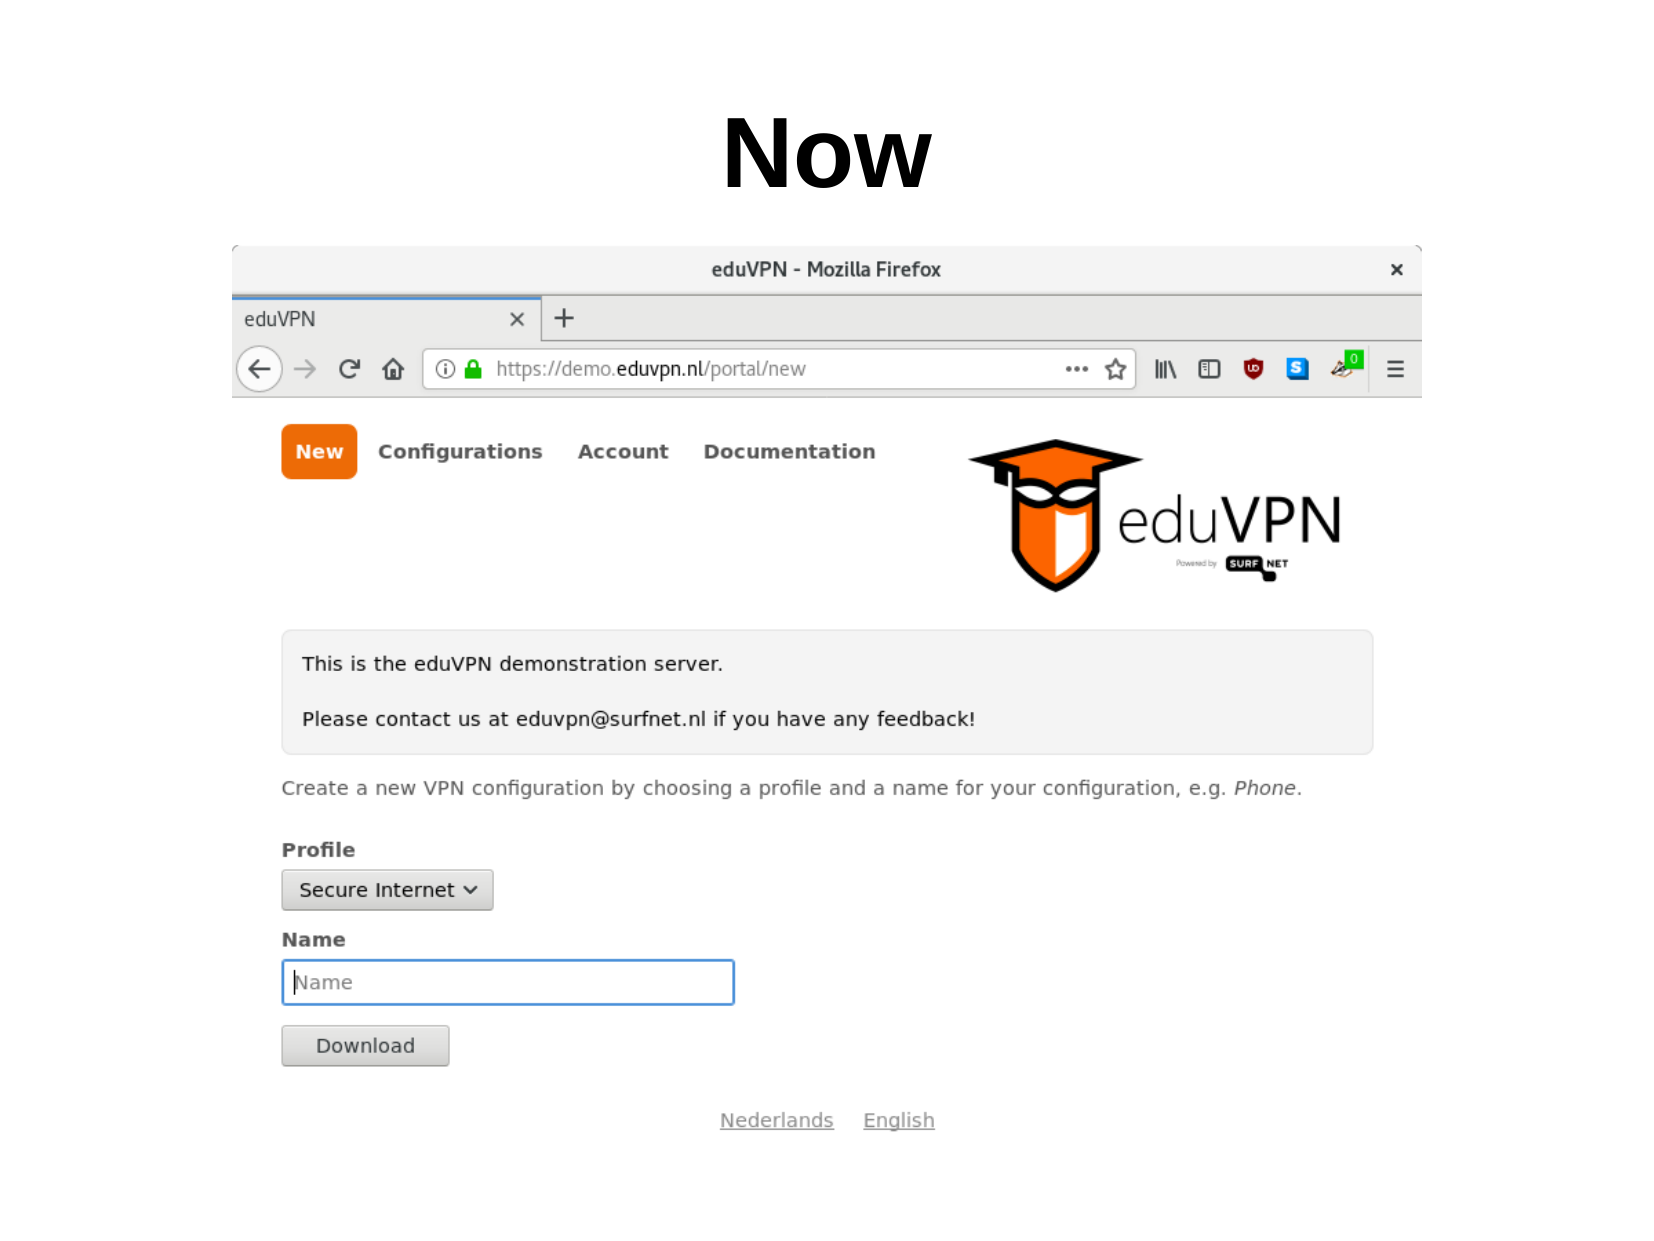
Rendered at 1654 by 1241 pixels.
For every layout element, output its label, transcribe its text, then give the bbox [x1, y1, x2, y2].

picture [232, 245, 1422, 1188]
title Now [82, 49, 1571, 257]
